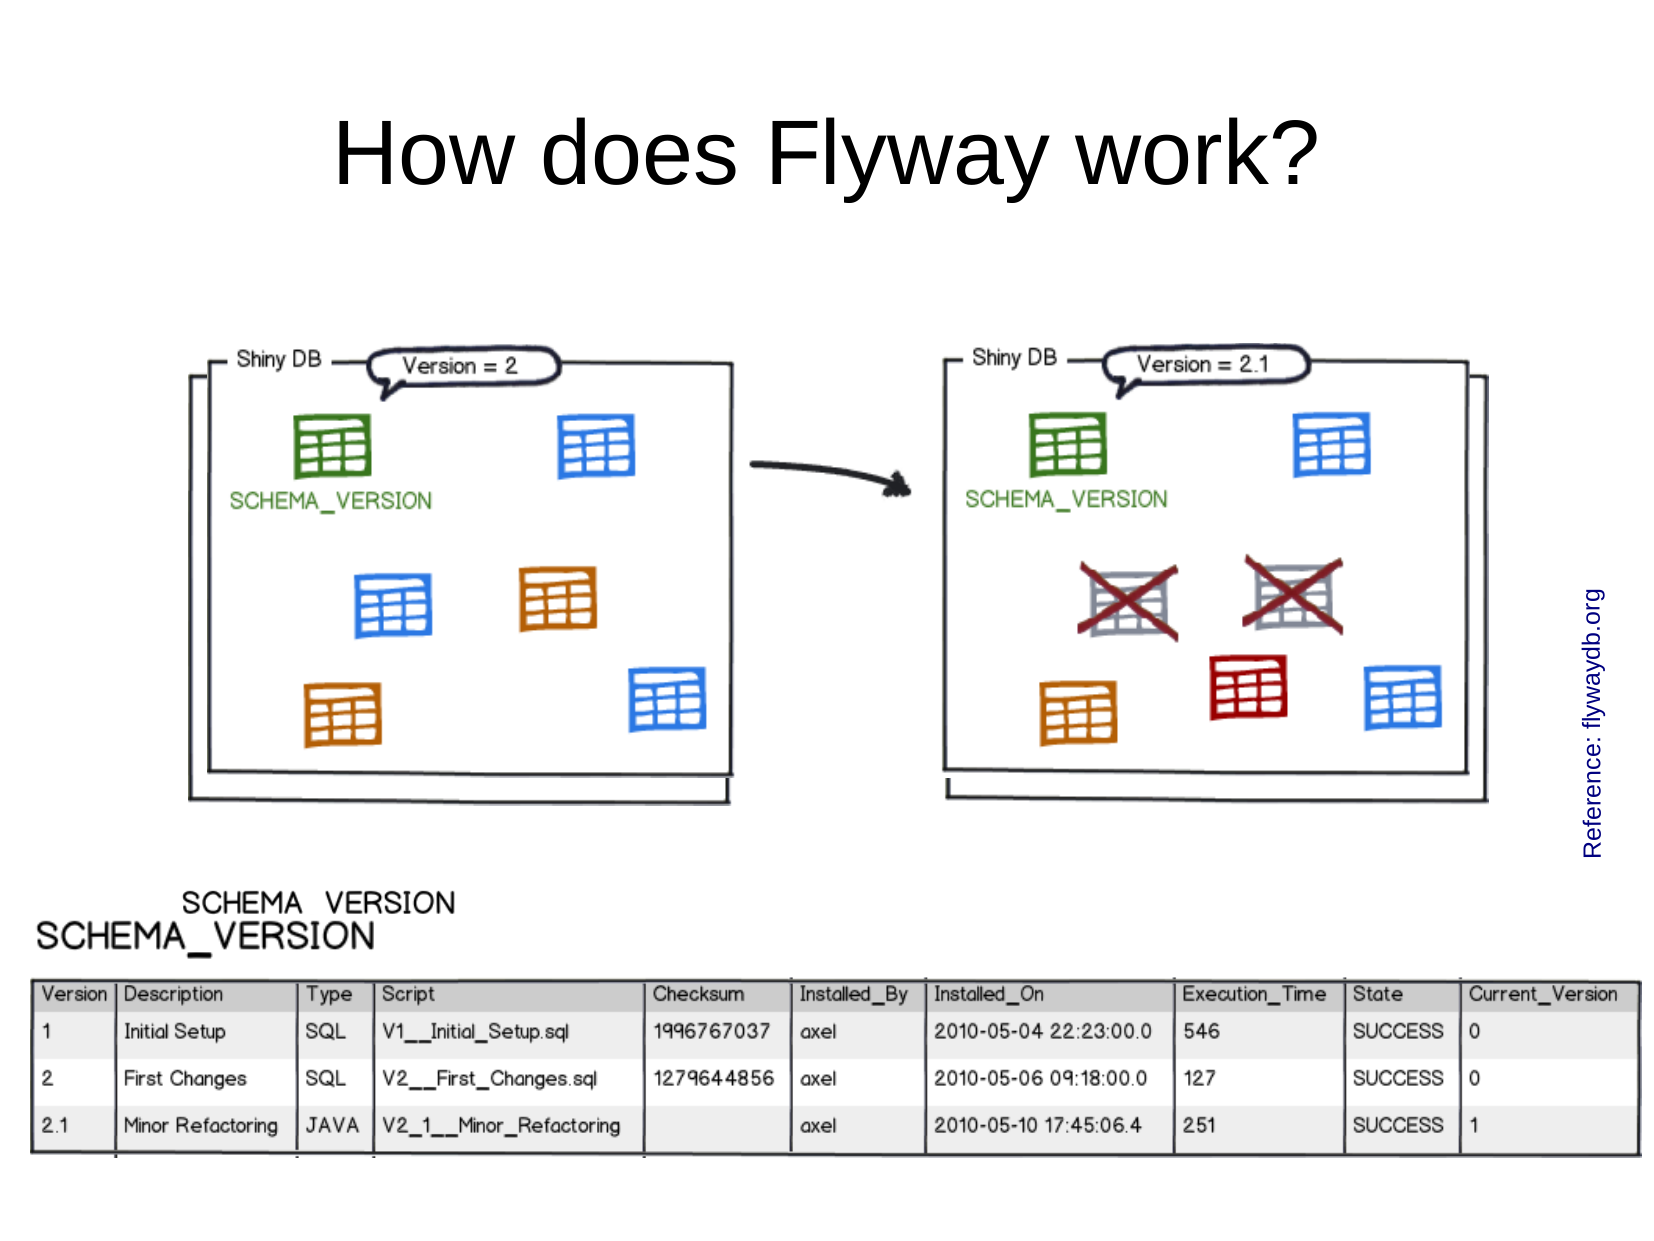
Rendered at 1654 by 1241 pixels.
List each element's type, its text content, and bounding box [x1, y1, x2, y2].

title How does Flyway work? [82, 49, 1571, 257]
picture [188, 342, 1489, 806]
text_box Reference: flywaydb.org [1568, 376, 1642, 875]
picture [30, 885, 1642, 1158]
